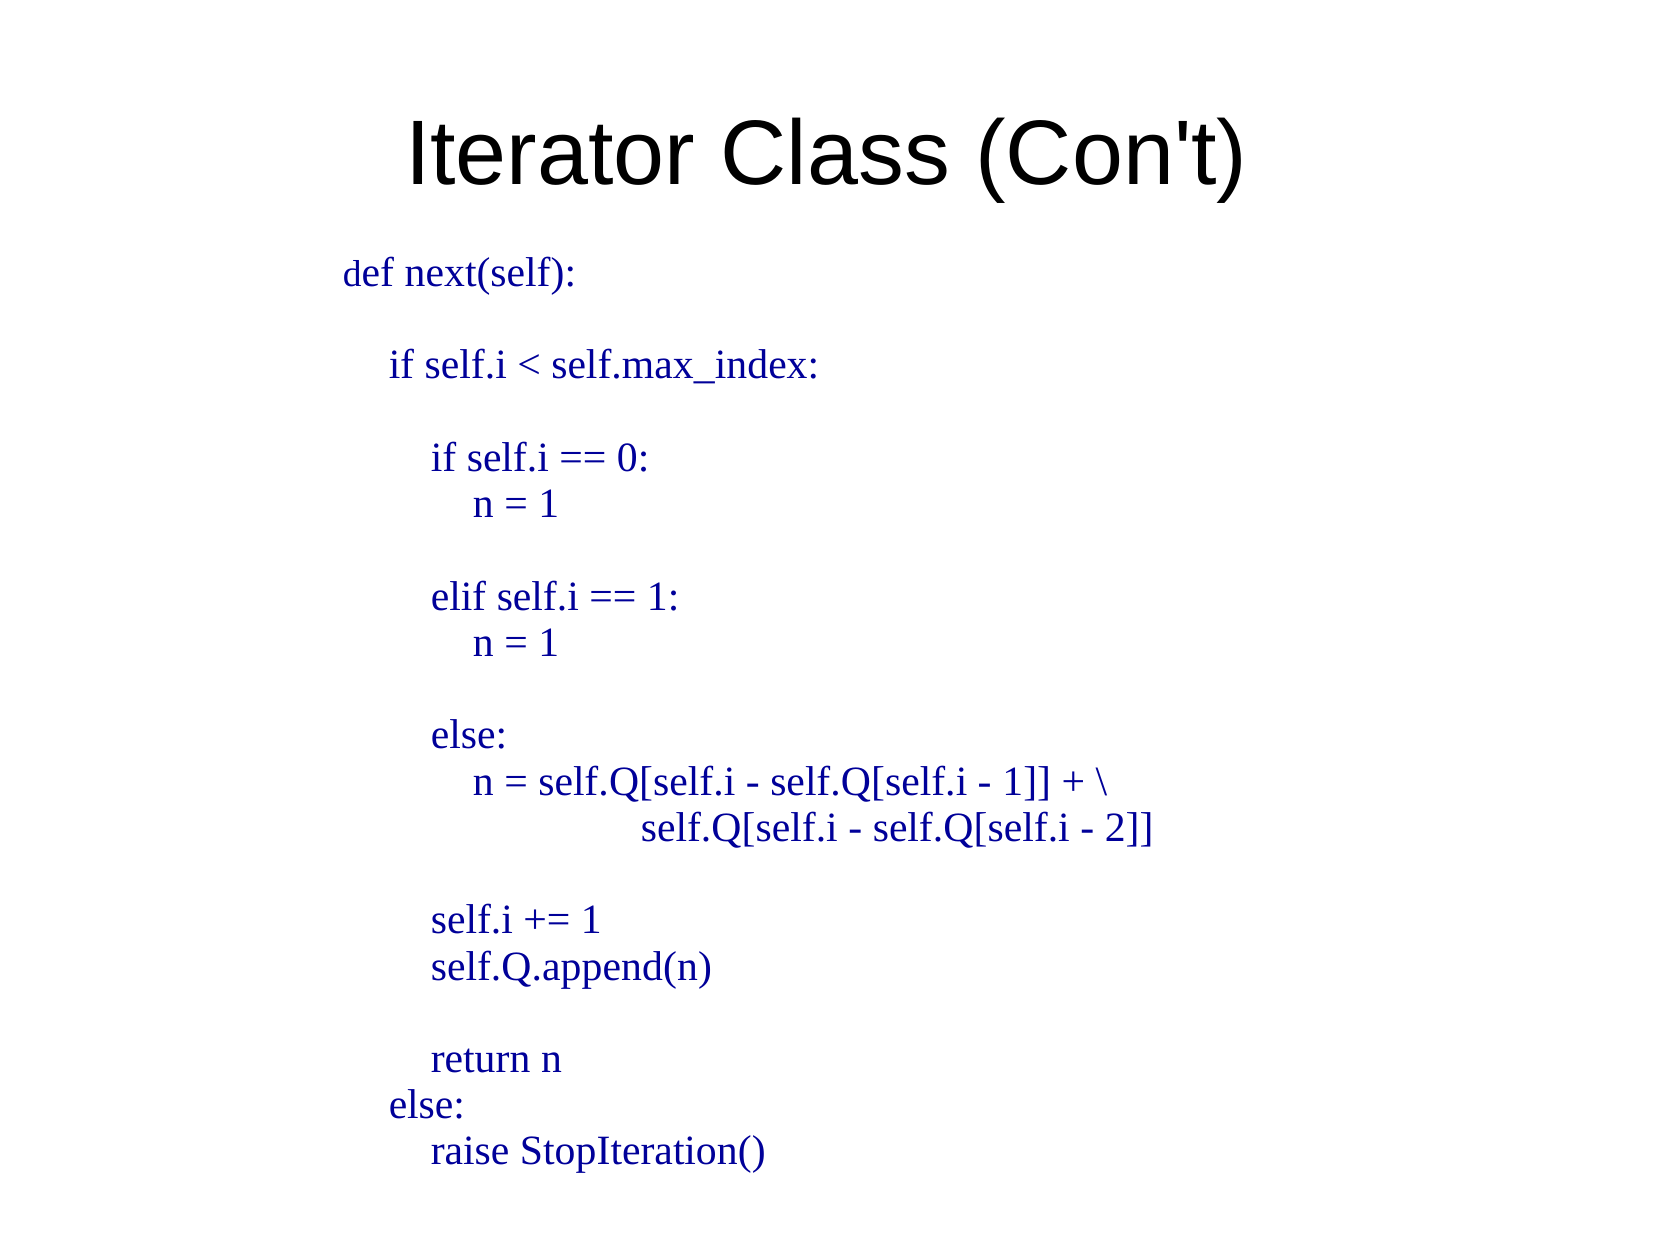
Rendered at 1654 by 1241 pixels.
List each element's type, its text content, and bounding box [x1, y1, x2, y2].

text_box def next(self): if self.i < self.max_index: if self.i == 0: n = 1 elif self.i == 1: n = 1 else: n = self.Q[self.i - self.Q[self.i - 1]] + \ self.Q[self.i - self.Q[self.i - 2]] self.i += 1 self.Q.append(n) return n else: raise StopIteration() [290, 241, 1516, 1188]
title Iterator Class (Con't) [82, 49, 1571, 257]
